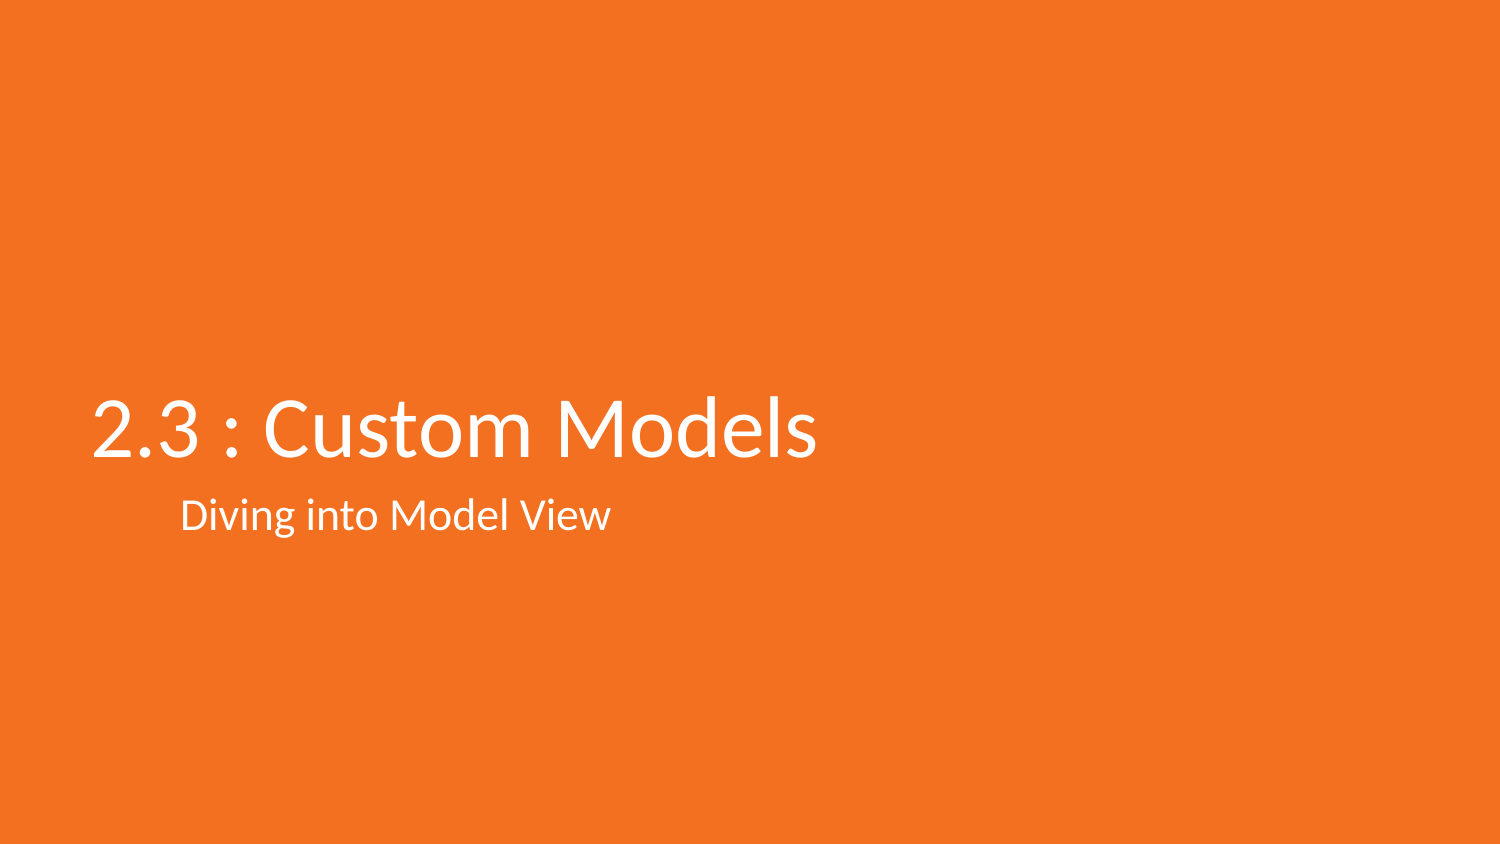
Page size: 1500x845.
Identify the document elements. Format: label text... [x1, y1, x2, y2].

title 2.3 : Custom Models [75, 339, 1425, 506]
text_box Diving into Model View [165, 469, 1500, 541]
